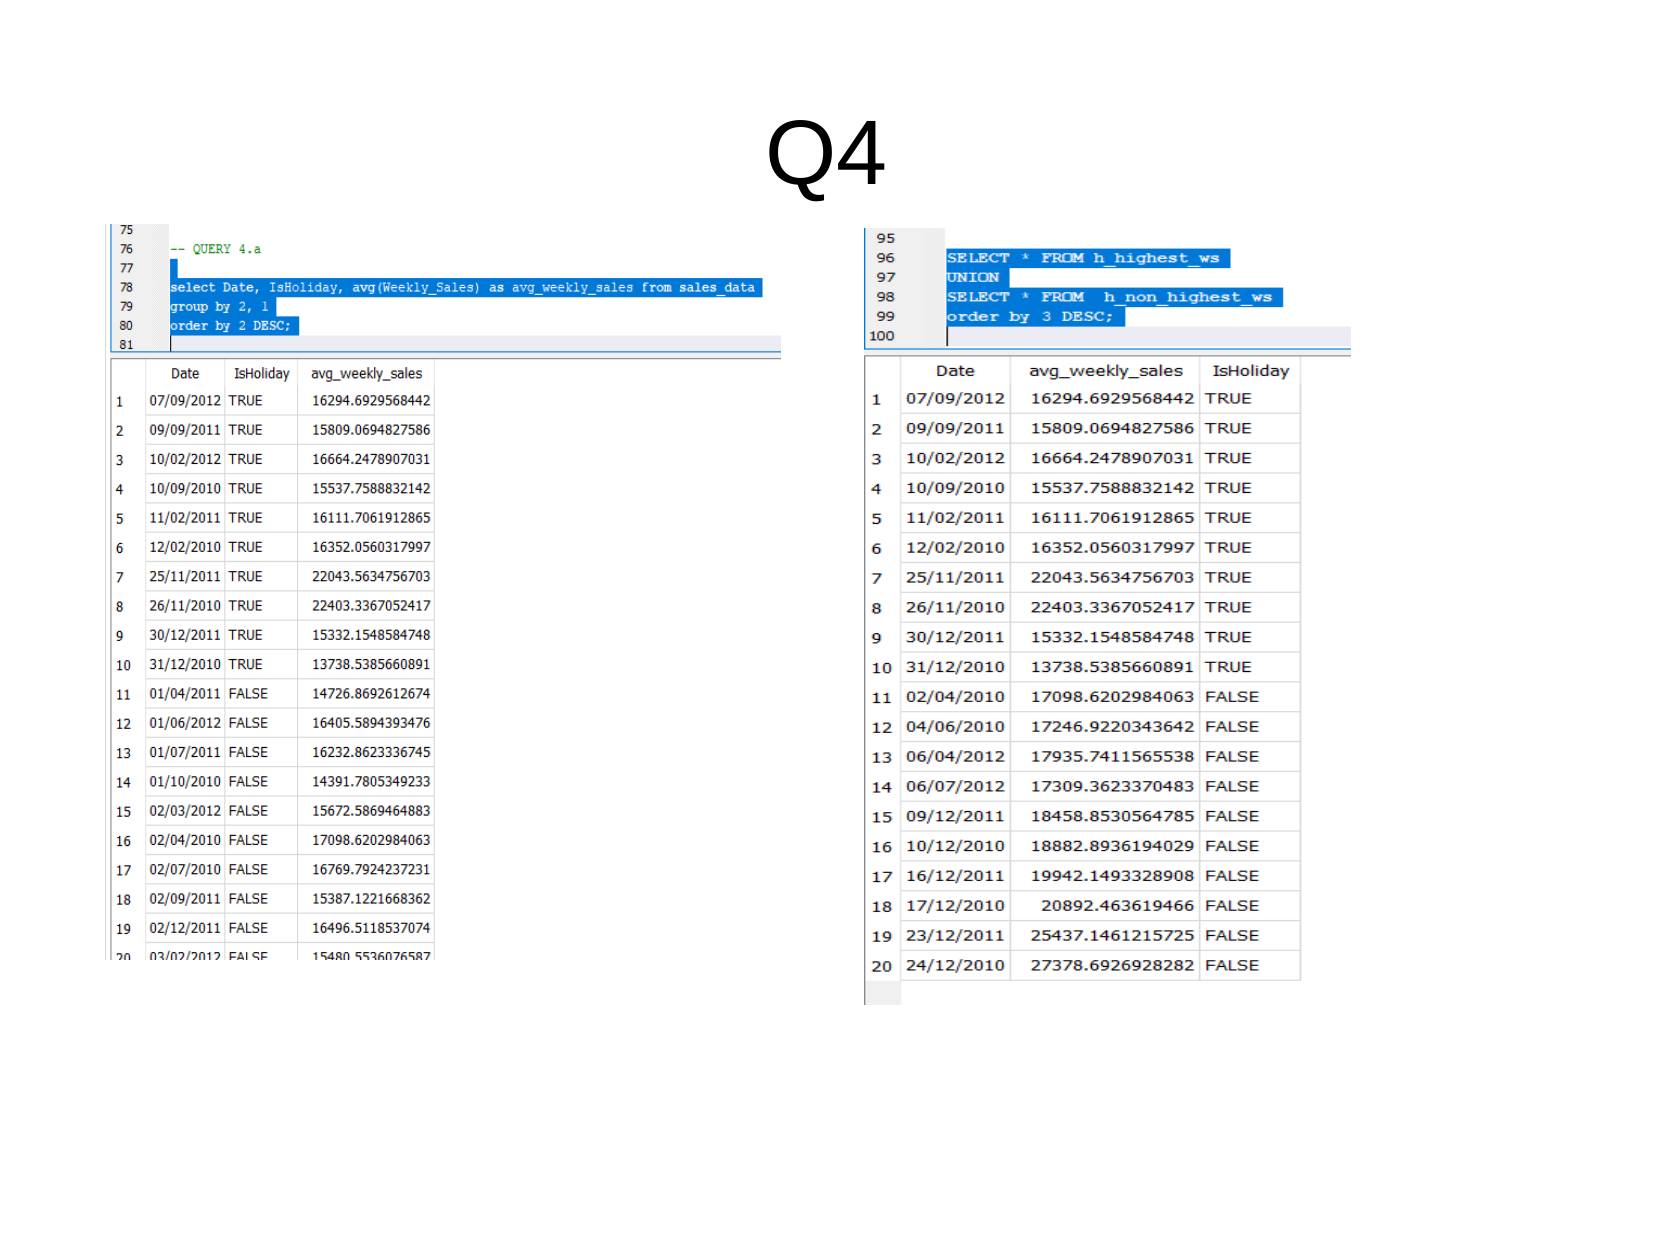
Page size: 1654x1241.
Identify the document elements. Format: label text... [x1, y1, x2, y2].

picture [105, 224, 781, 961]
title Q4 [82, 49, 1571, 257]
picture [864, 228, 1351, 1006]
